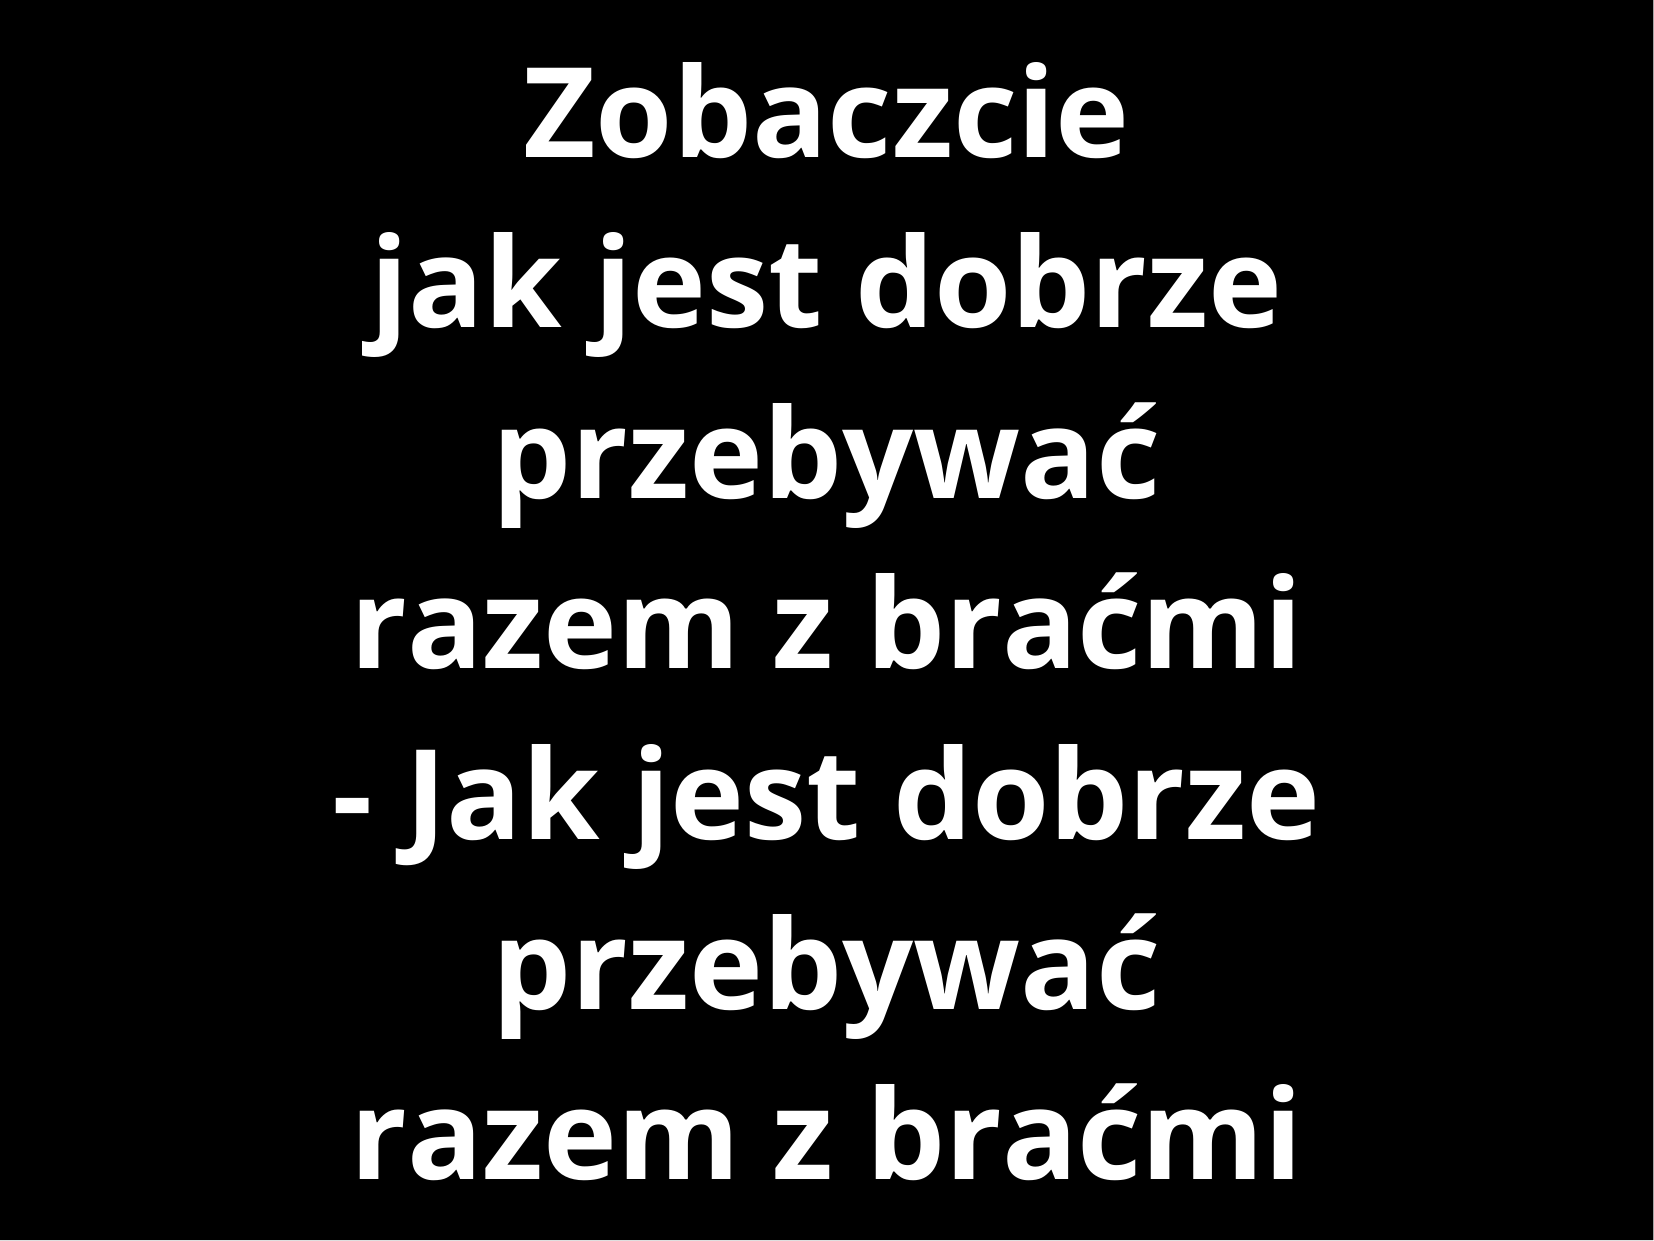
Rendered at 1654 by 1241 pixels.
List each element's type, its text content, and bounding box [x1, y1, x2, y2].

title Zobaczcie jak jest dobrze przebywać razem z braćmi - Jak jest dobrze przebywać razem z braćmi [0, 0, 1654, 1241]
